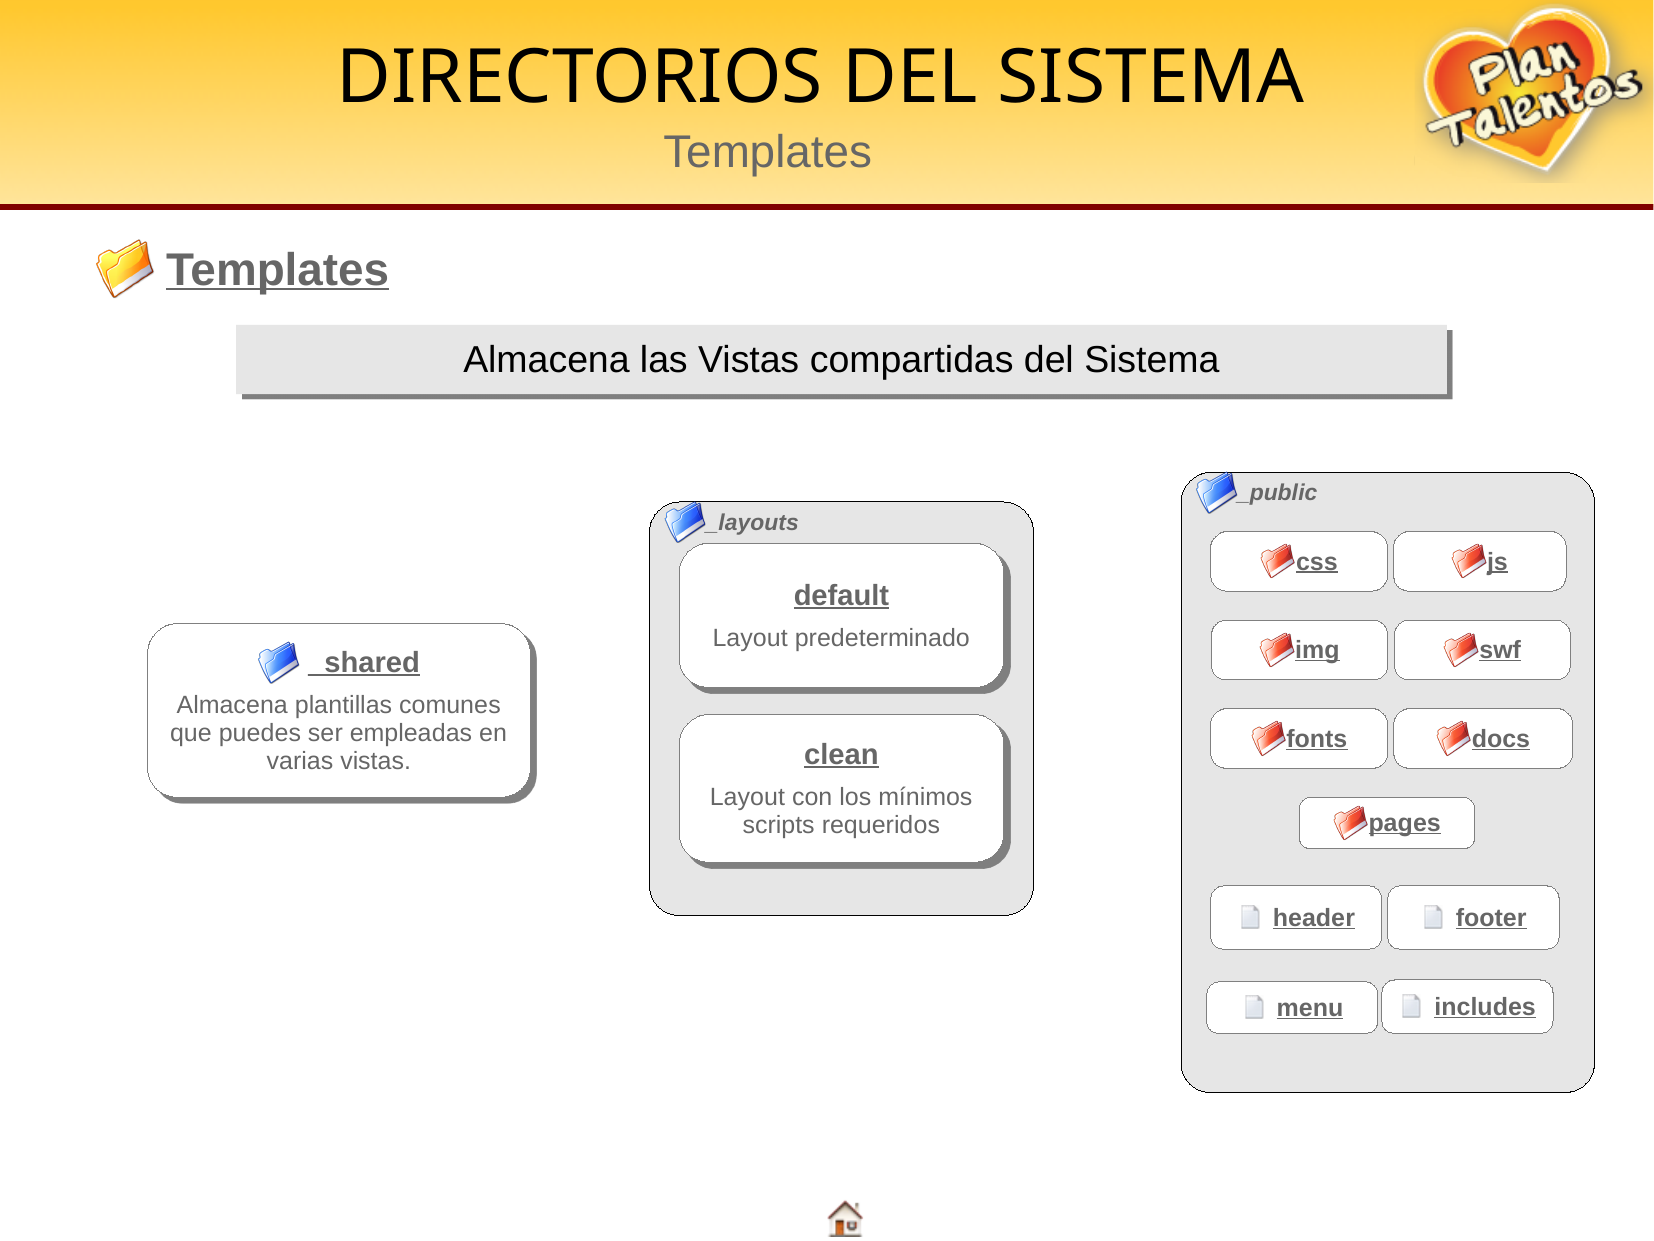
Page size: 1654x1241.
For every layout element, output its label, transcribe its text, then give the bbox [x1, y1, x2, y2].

text_box docs [1393, 708, 1573, 769]
text_box js [1393, 531, 1567, 592]
text_box includes [1381, 979, 1554, 1034]
text_box _public [1181, 472, 1595, 1093]
text_box Templates [383, 118, 1152, 185]
title DIRECTORIOS DEL SISTEMA [76, 0, 1565, 148]
text_box header [1210, 885, 1382, 950]
text_box clean Layout con los mínimos scripts requeridos [679, 714, 1004, 863]
text_box Templates [59, 236, 443, 303]
text_box menu [1206, 981, 1378, 1034]
text_box img [1211, 620, 1388, 680]
picture [0, 0, 1654, 204]
text_box _layouts [649, 501, 1034, 916]
text_box pages [1299, 797, 1475, 849]
text_box css [1210, 531, 1388, 592]
text_box footer [1387, 885, 1560, 950]
text_box Almacena las Vistas compartidas del Sistema [236, 324, 1447, 395]
text_box default Layout predeterminado [679, 543, 1004, 688]
picture [664, 501, 706, 543]
picture [1195, 471, 1238, 514]
text_box fonts [1210, 708, 1388, 769]
picture [826, 1198, 865, 1237]
text_box _shared Almacena plantillas comunes que puedes ser empleadas en varias vistas. [147, 623, 531, 798]
text_box swf [1394, 620, 1571, 680]
